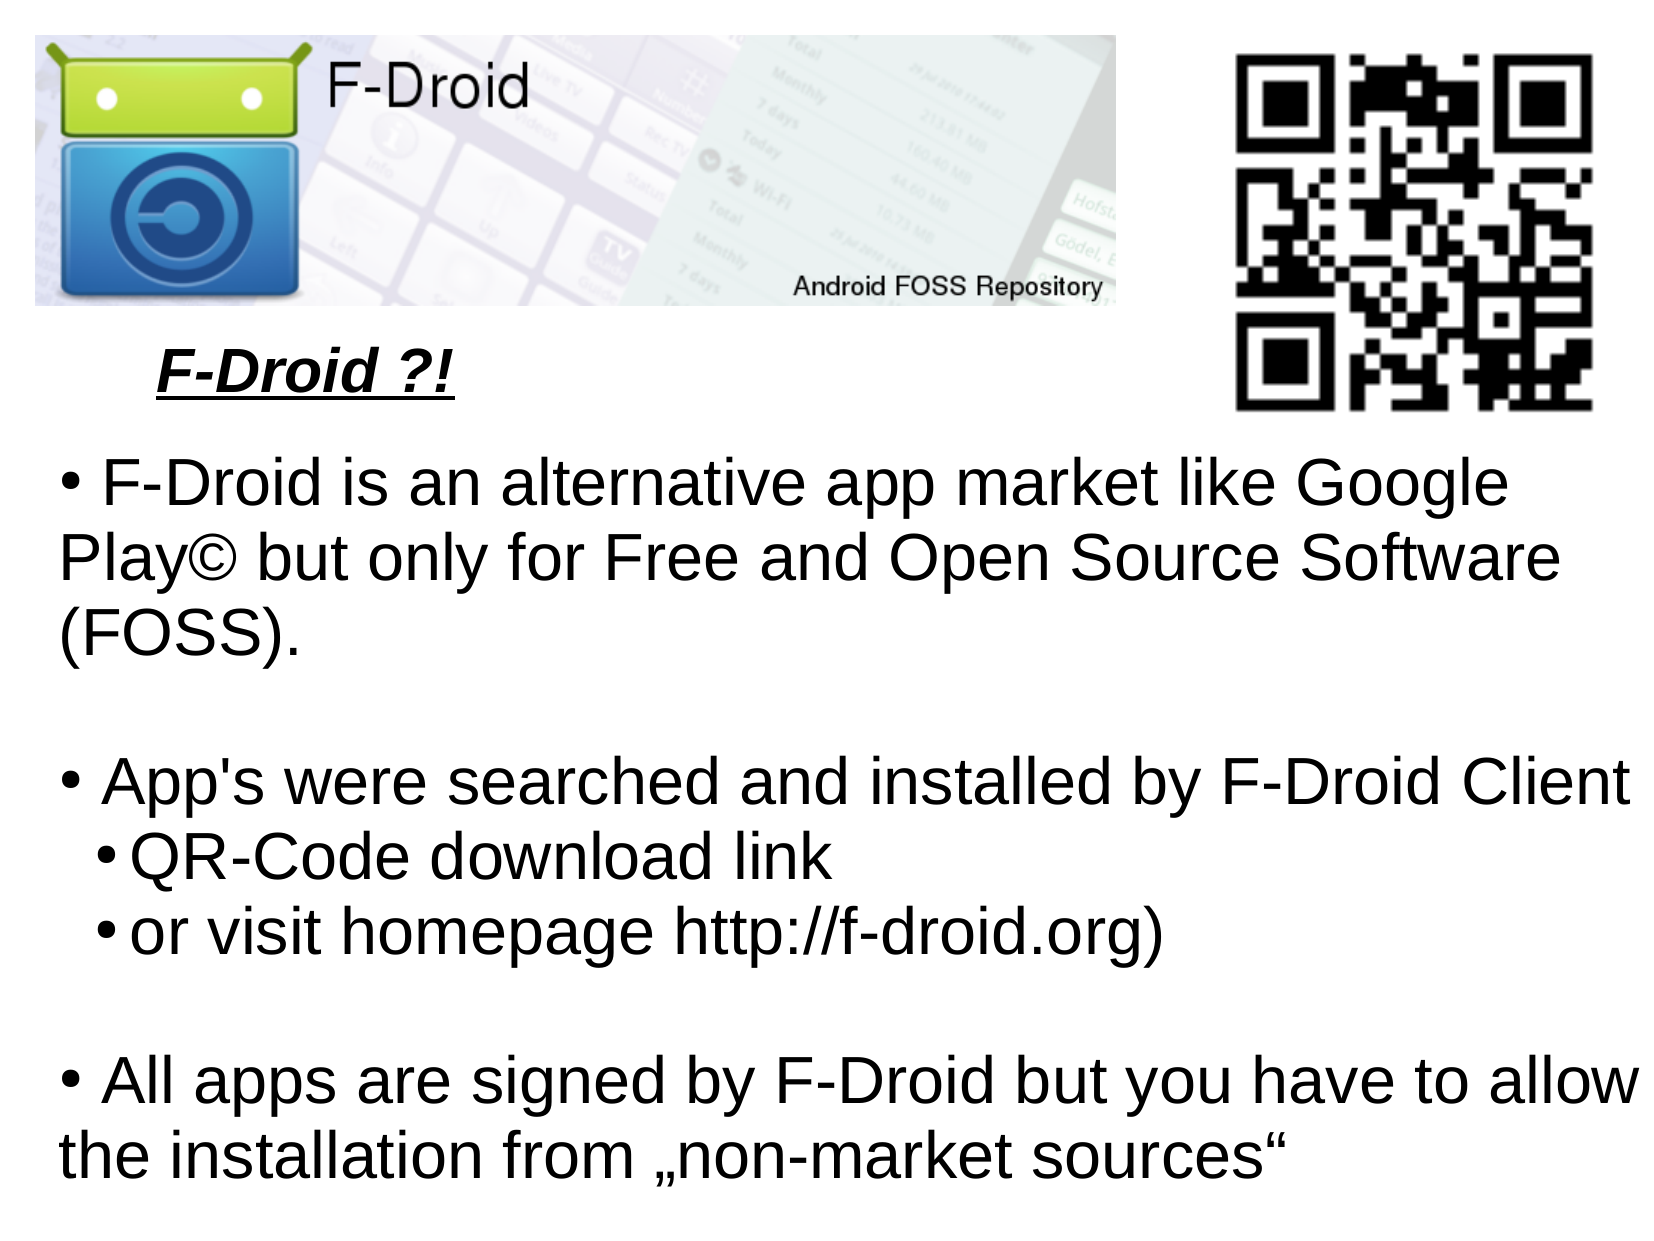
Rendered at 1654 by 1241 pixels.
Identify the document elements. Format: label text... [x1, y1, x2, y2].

picture [35, 35, 1116, 306]
picture [1181, 0, 1654, 473]
text_box F-Droid ?! [141, 328, 1181, 414]
subtitle F-Droid is an alternative app market like Google Play© but only for Free and Open Source Software (FOSS). App's were searched and installed by F-Droid Client QR-Code download link or visit homepage http://f-droid.org) All apps are signed by F-Droid but you have to allow the installation from „non-market sources“ [59, 445, 1642, 1193]
